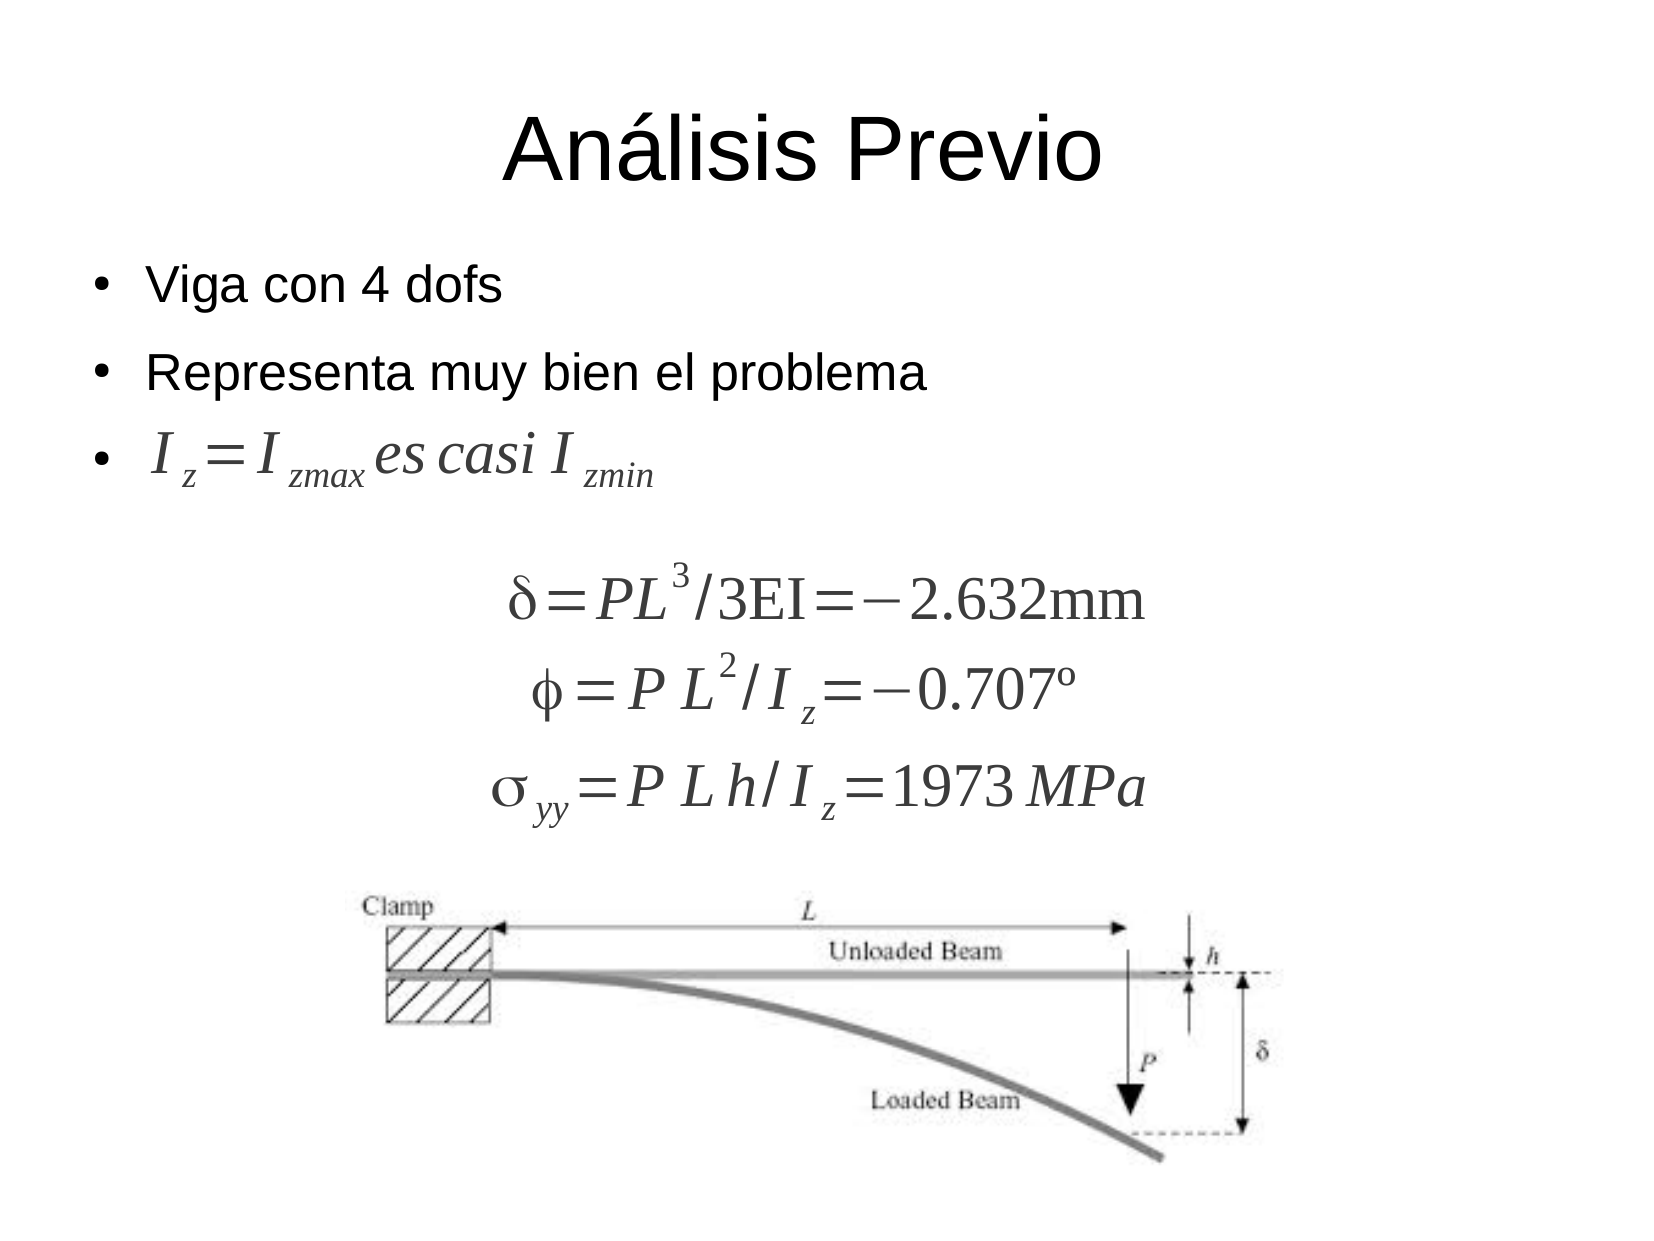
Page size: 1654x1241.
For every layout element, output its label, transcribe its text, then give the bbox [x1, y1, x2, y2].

title Análisis Previo [60, 45, 1549, 253]
list Viga con 4 dofs Representa muy bien el problema [75, 255, 1531, 976]
picture [345, 976, 1306, 1186]
chart [140, 416, 661, 496]
